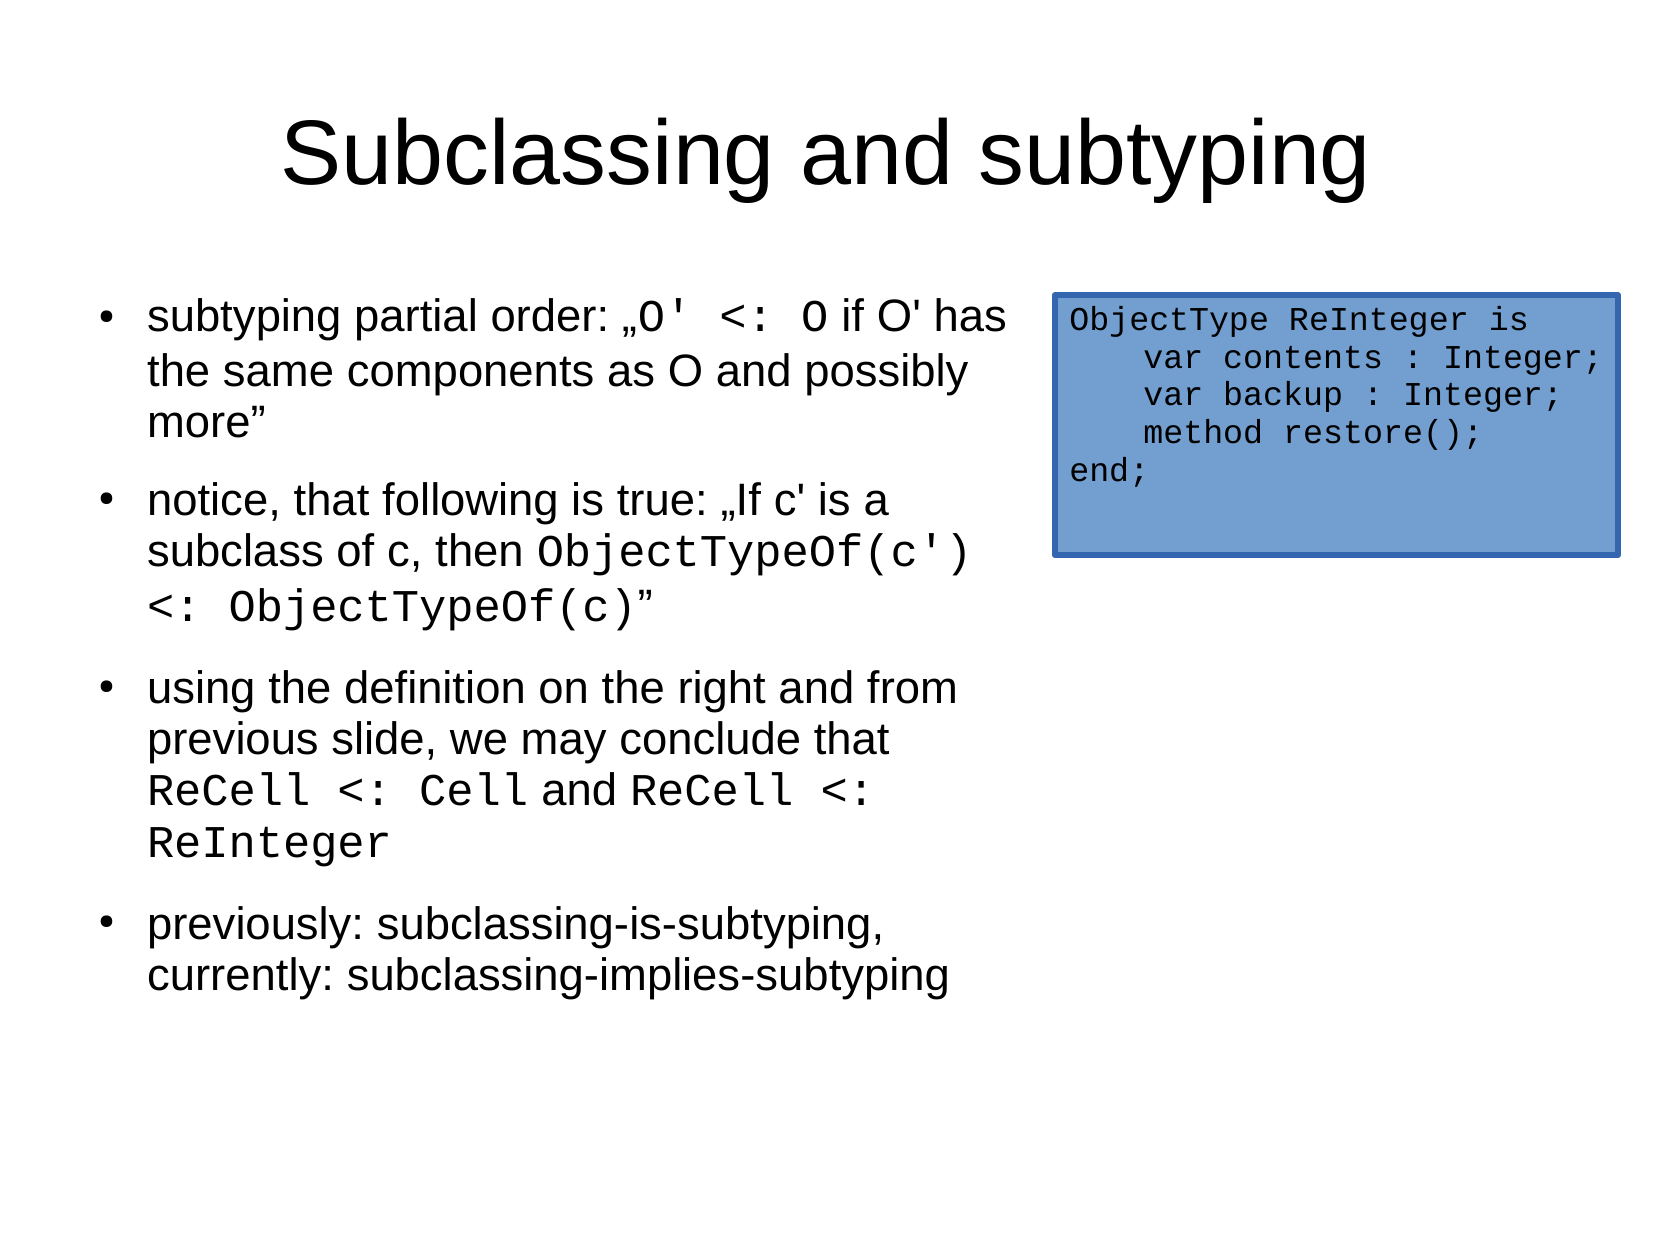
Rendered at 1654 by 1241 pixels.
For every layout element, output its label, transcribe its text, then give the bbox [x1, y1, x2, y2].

list subtyping partial order: „O' <: O if O' has the same components as O and possibly more” notice, that following is true: „If c' is a subclass of c, then ObjectTypeOf(c') <: ObjectTypeOf(c)” using the definition on the right and from previous slide, we may conclude that ReCell <: Cell and ReCell <: ReInteger previously: subclassing-is-subtyping, currently: subclassing-implies-subtyping [82, 290, 1028, 1010]
text_box ObjectType ReInteger is var contents : Integer; var backup : Integer; method restore(); end; [1054, 295, 1619, 556]
title Subclassing and subtyping [82, 49, 1571, 257]
